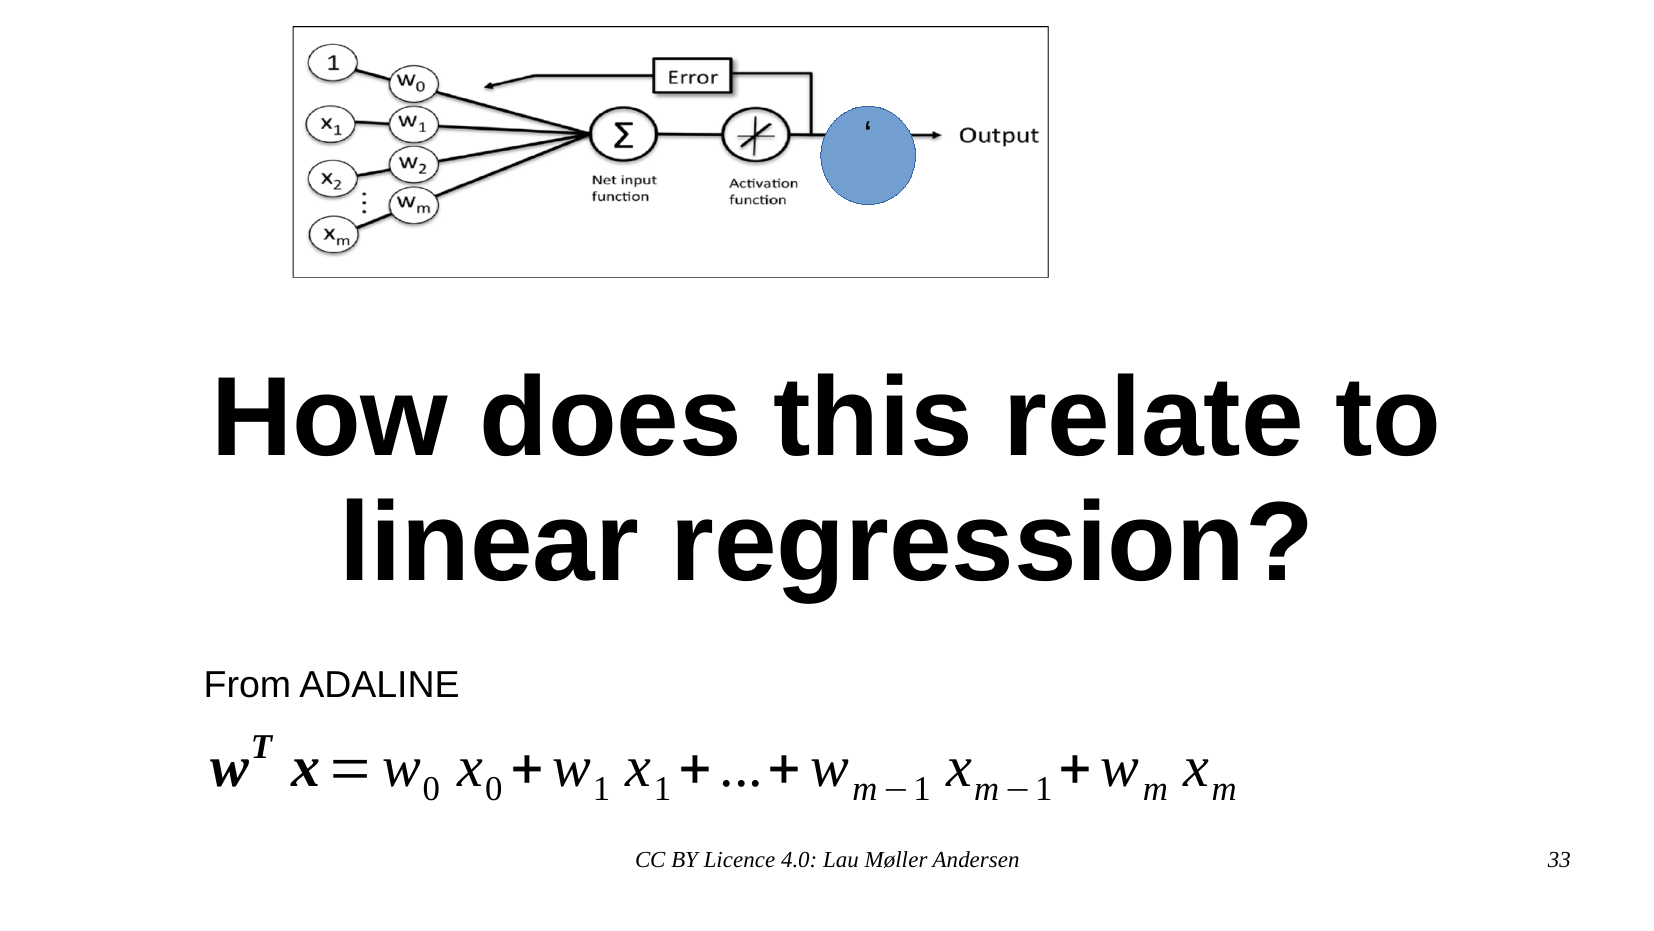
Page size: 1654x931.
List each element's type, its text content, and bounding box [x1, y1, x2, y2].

text_box ‘ [820, 106, 916, 205]
subtitle How does this relate to linear regression? [82, 273, 1571, 686]
text_box From ADALINE [188, 656, 626, 714]
chart [200, 727, 1244, 809]
picture [259, 11, 1075, 296]
